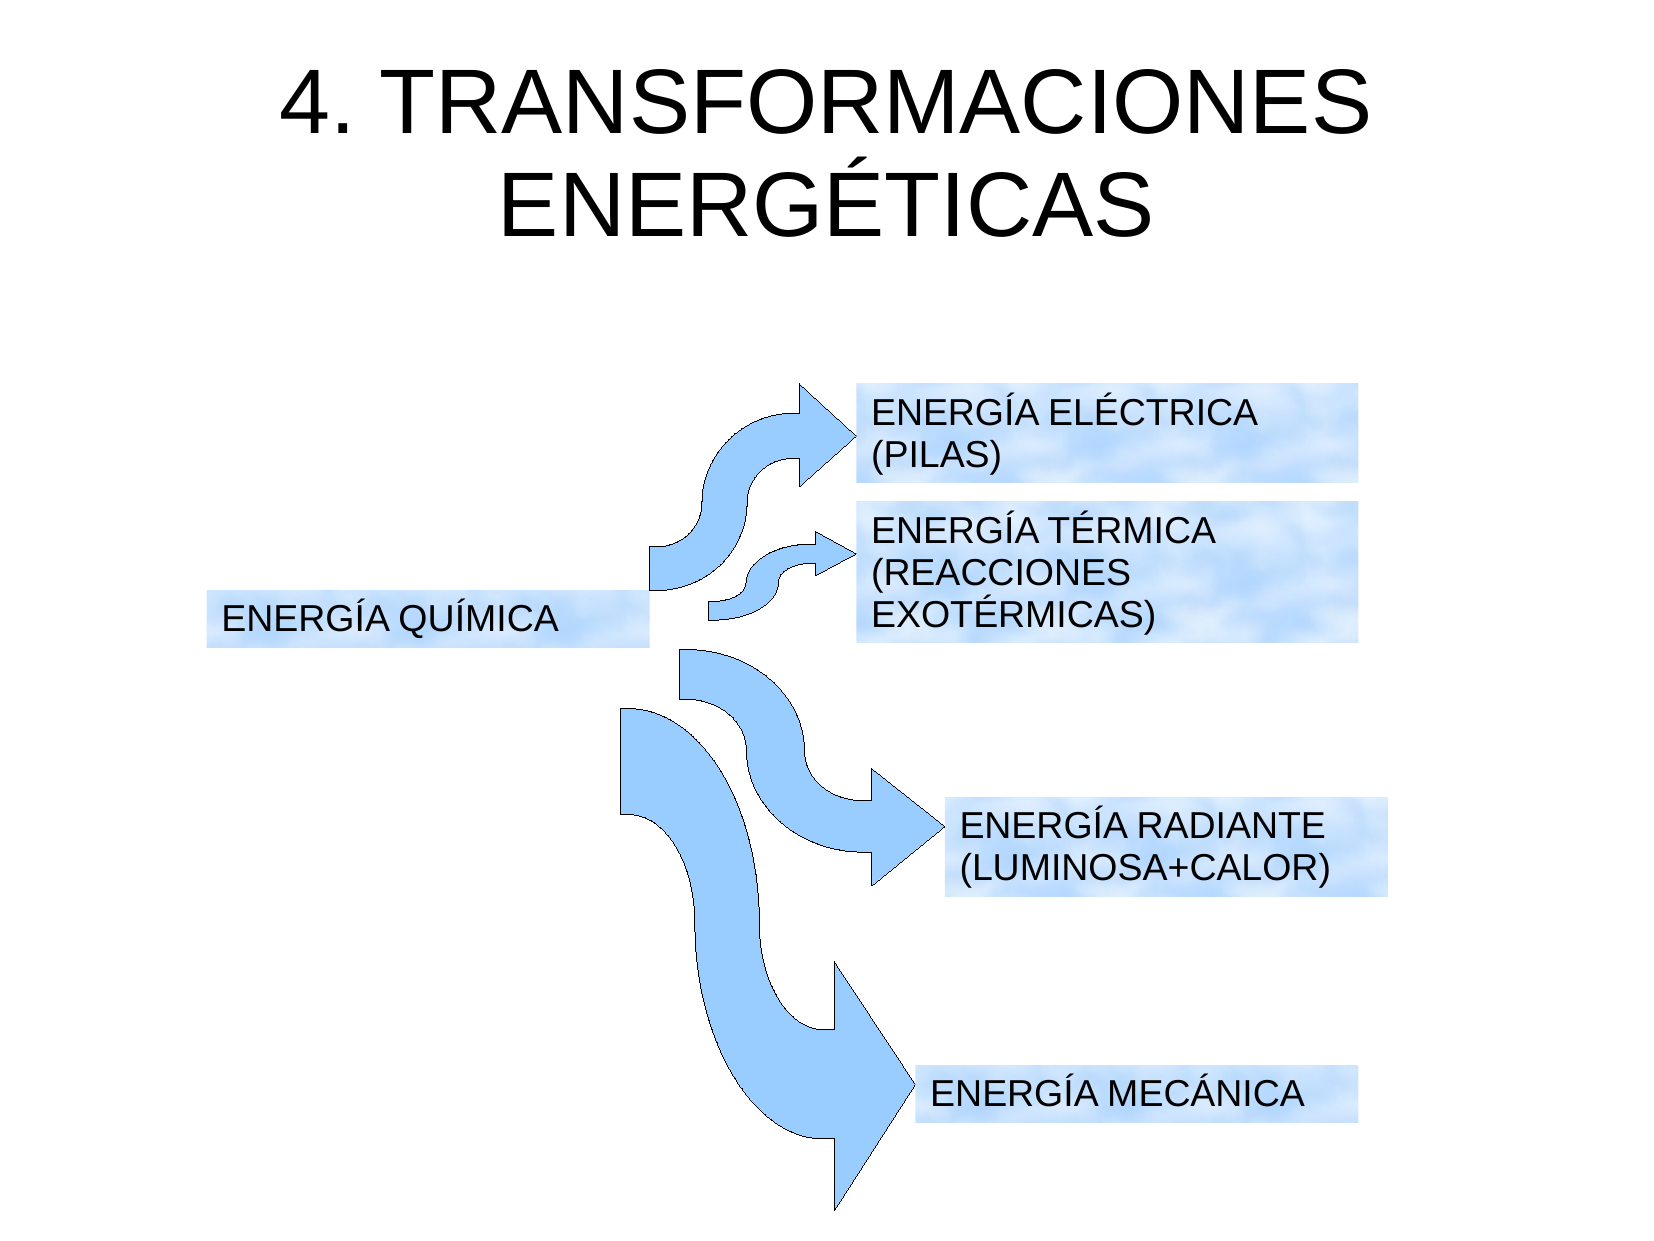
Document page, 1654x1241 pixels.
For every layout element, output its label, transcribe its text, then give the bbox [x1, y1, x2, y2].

text_box [679, 649, 945, 886]
text_box ENERGÍA TÉRMICA (REACCIONES EXOTÉRMICAS) [856, 501, 1359, 643]
text_box [620, 708, 915, 1211]
text_box ENERGÍA MECÁNICA [915, 1065, 1359, 1123]
text_box ENERGÍA ELÉCTRICA (PILAS) [856, 383, 1359, 483]
text_box [708, 531, 856, 621]
title 4. TRANSFORMACIONES ENERGÉTICAS [82, 49, 1571, 257]
text_box ENERGÍA QUÍMICA [206, 590, 650, 648]
text_box [649, 383, 856, 591]
text_box ENERGÍA RADIANTE (LUMINOSA+CALOR) [944, 797, 1388, 897]
